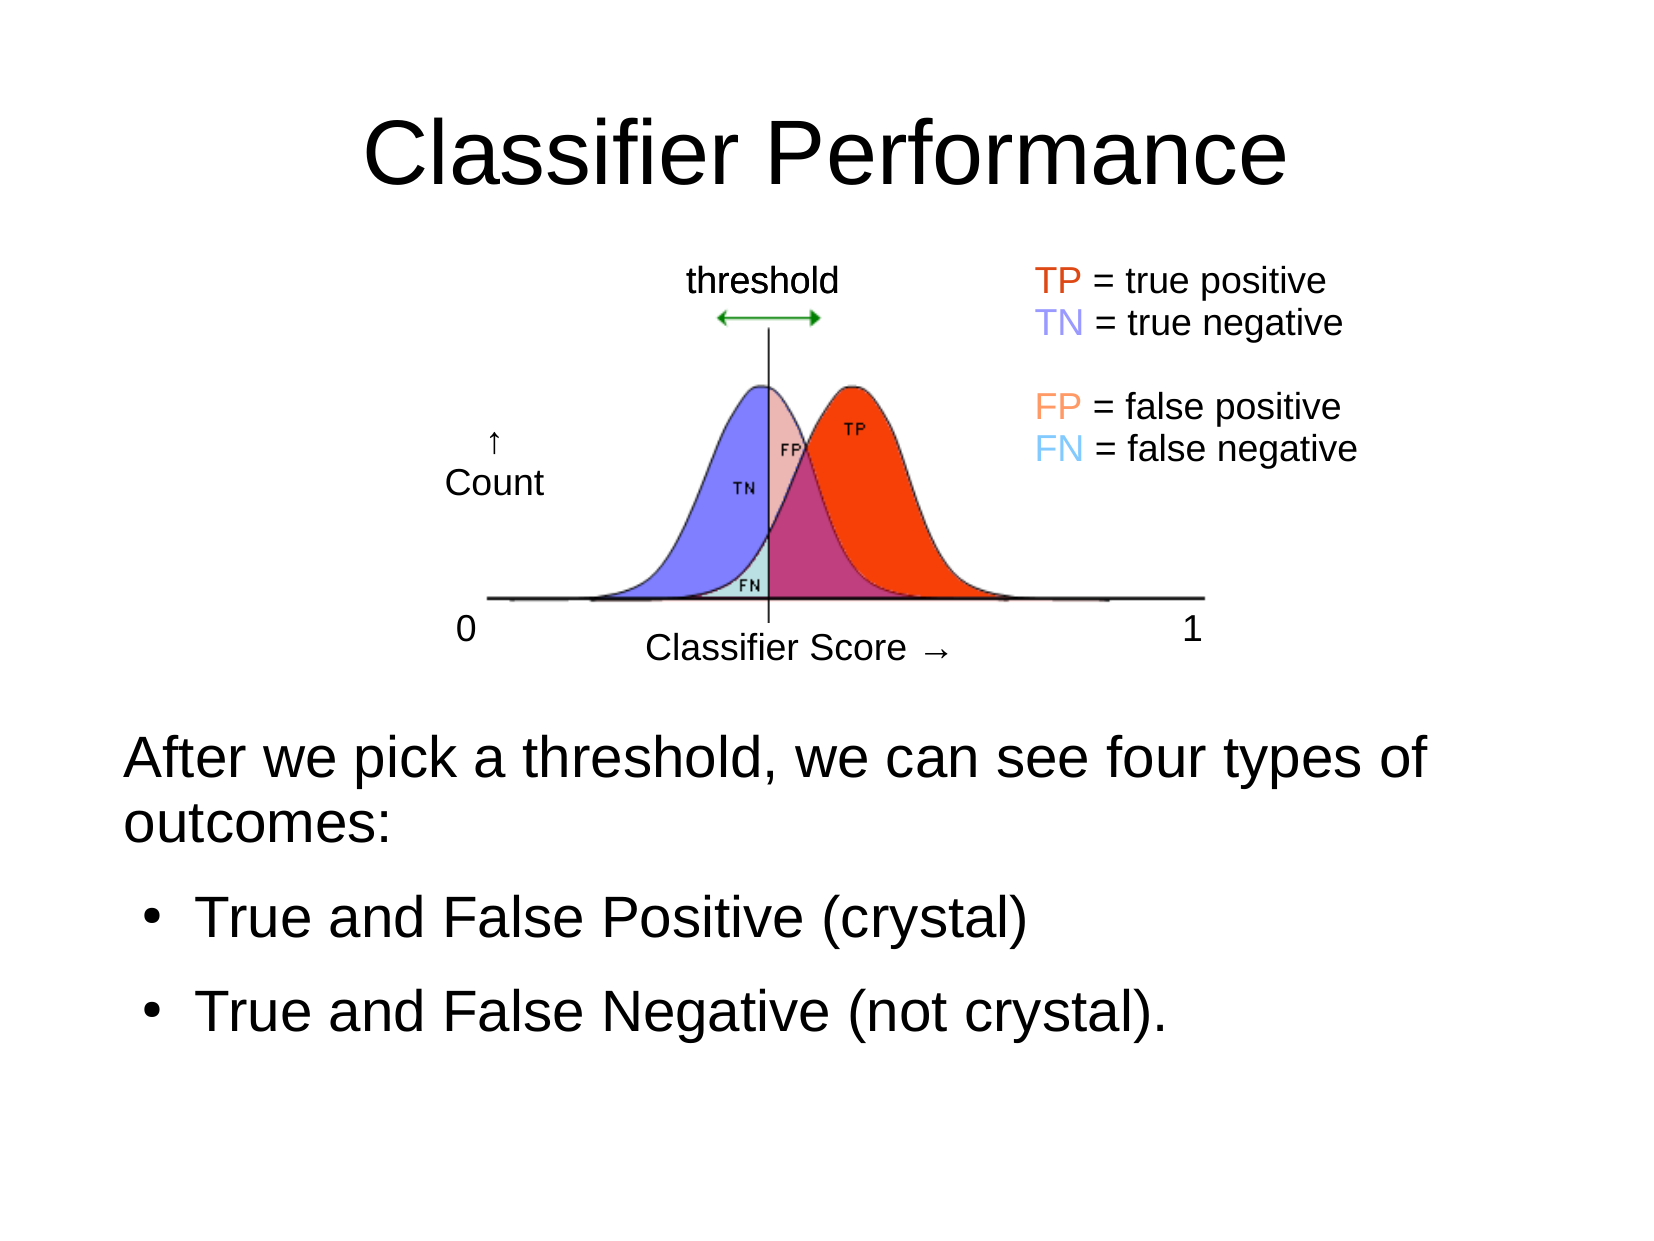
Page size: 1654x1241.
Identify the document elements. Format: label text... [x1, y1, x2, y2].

text_box ↑ Count [429, 412, 560, 512]
text_box TP = true positive TN = true negative FP = false positive FN = false negative [1019, 251, 1411, 477]
text_box 1 [1167, 600, 1224, 658]
list After we pick a threshold, we can see four types of outcomes: True and False Positive (crystal) True and False Negative (not crystal). [124, 724, 1580, 1068]
text_box threshold [671, 251, 897, 309]
picture [463, 293, 1214, 623]
text_box Classifier Score → [630, 619, 971, 676]
text_box 0 [441, 600, 497, 658]
title Classifier Performance [82, 49, 1571, 257]
